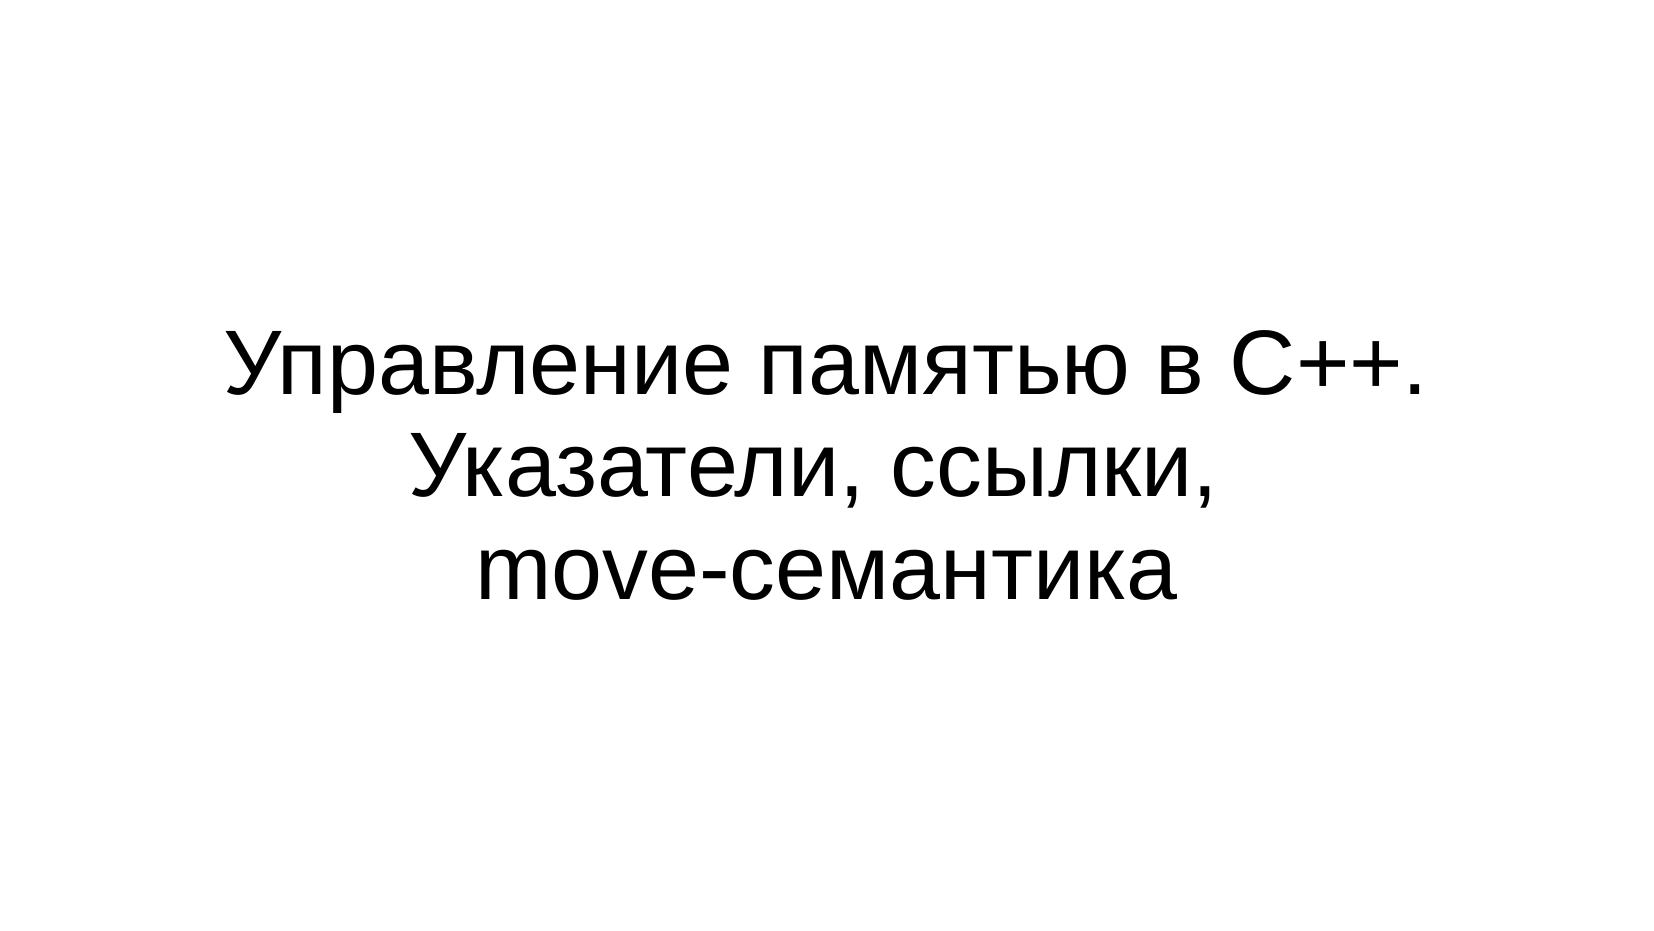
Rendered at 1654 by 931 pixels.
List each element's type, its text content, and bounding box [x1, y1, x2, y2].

title Управление памятью в C++. Указатели, ссылки, move-семантика [82, 311, 1571, 619]
